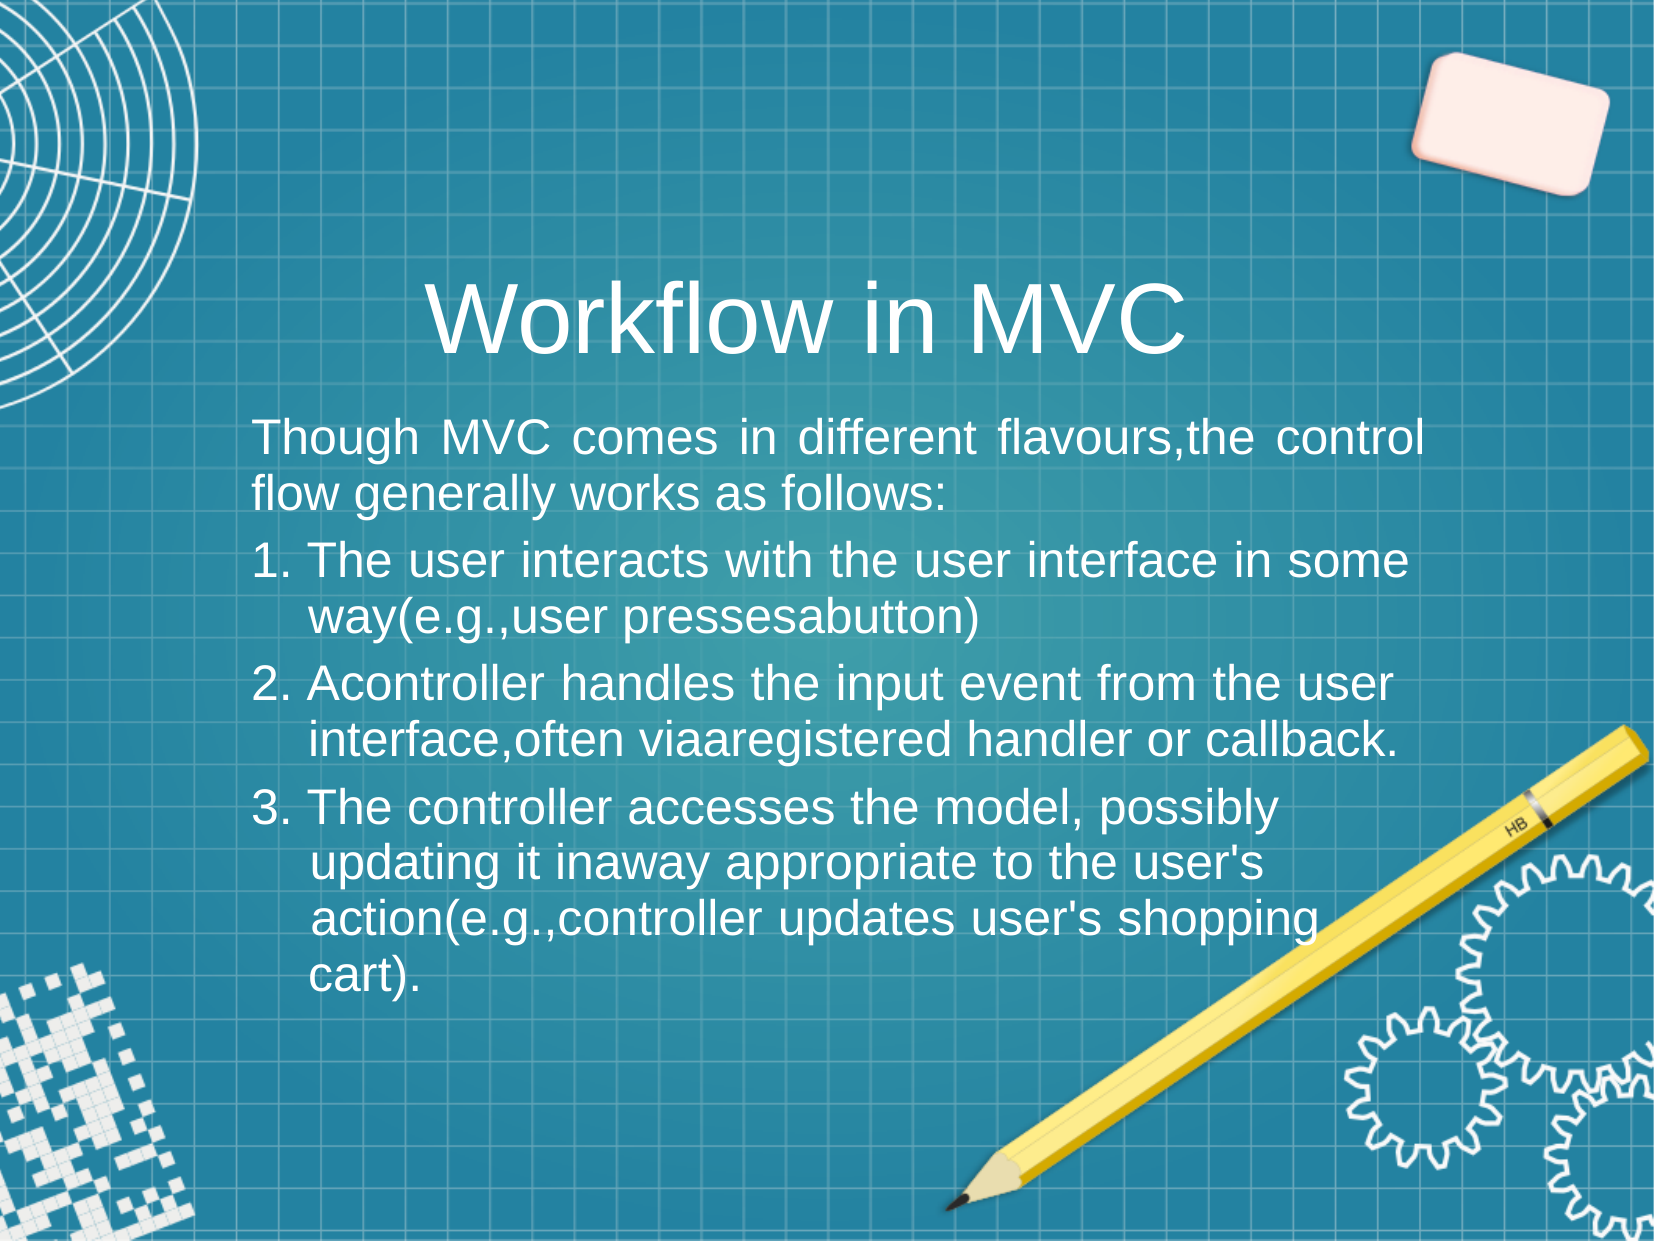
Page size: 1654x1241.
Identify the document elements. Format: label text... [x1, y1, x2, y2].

title Workflow in MVC [212, 212, 1430, 426]
picture [0, 0, 1654, 1241]
text_box Though MVC comes in different flavours,the control flow generally works as follows: The user interacts with the user interface in some way(e.g.,user pressesabutton) Acontroller handles the input event from the user interface,often viaaregistered handler or callback. The controller accesses the model, possibly updating it inaway appropriate to the user's action(e.g.,controller updates user's shopping cart). [236, 401, 1441, 1010]
